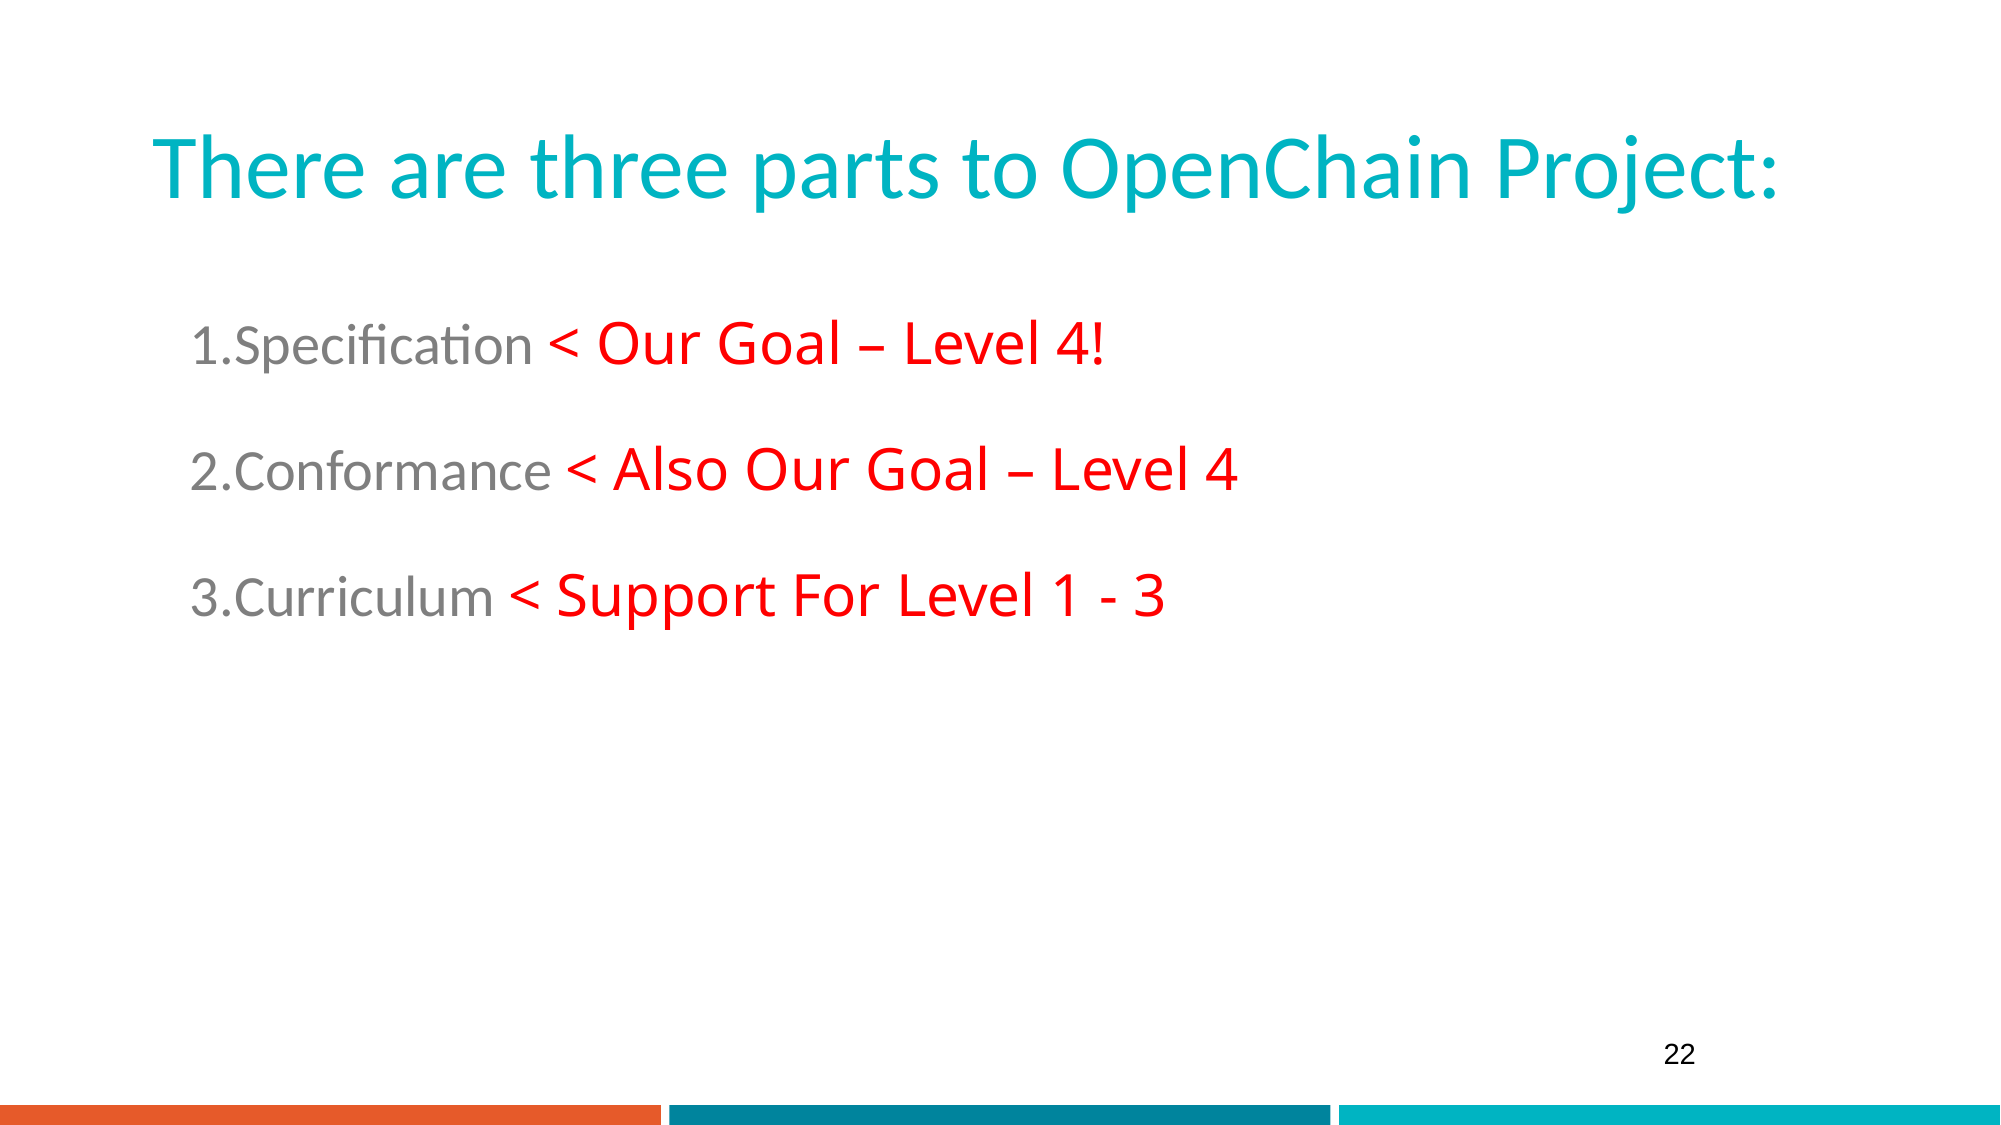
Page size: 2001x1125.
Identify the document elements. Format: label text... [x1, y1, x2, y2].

list Specification < Our Goal – Level 4! Conformance < Also Our Goal – Level 4 Curriculum < Support For Level 1 - 3 [137, 299, 1863, 928]
slide_number <number> [1648, 1022, 1863, 1083]
title There are three parts to OpenChain Project: [137, 59, 1863, 278]
